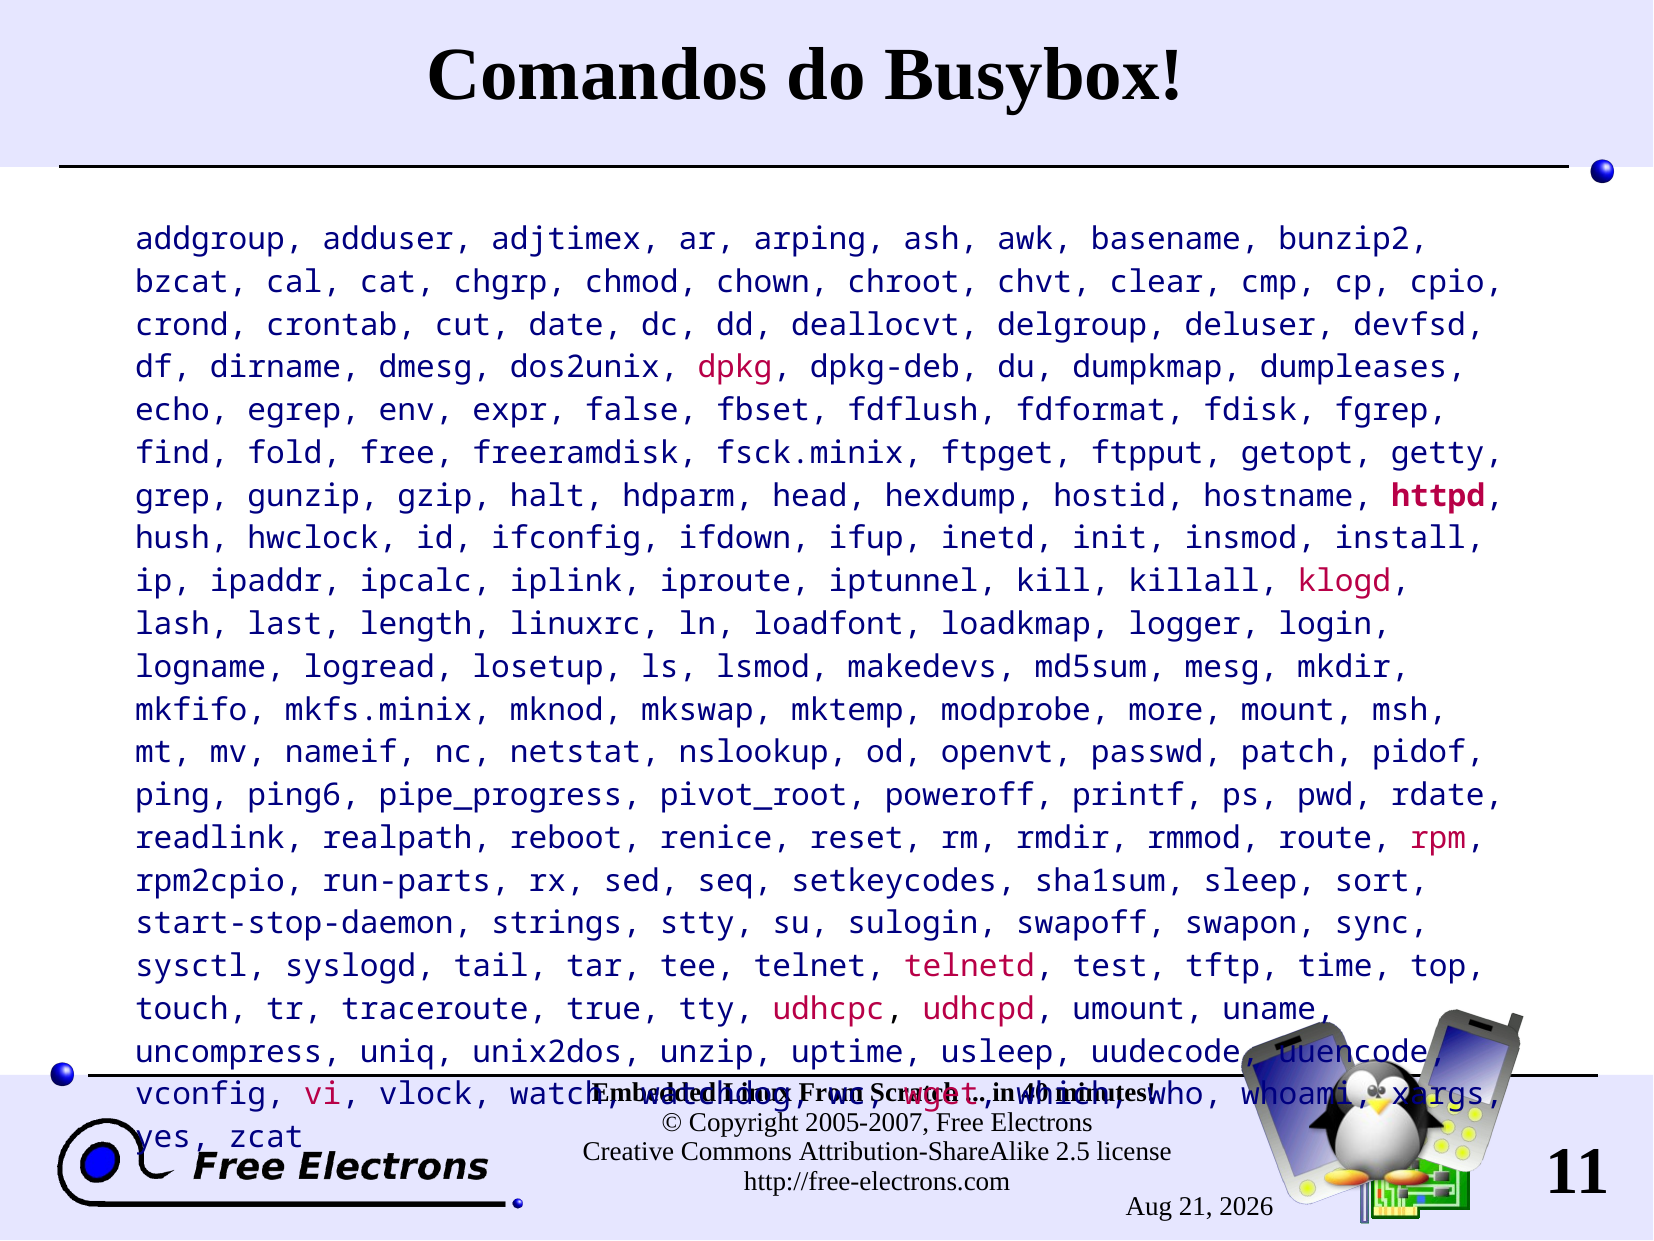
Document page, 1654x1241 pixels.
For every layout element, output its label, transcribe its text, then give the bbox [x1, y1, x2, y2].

list addgroup, adduser, adjtimex, ar, arping, ash, awk, basename, bunzip2, bzcat, cal, cat, chgrp, chmod, chown, chroot, chvt, clear, cmp, cp, cpio, crond, crontab, cut, date, dc, dd, deallocvt, delgroup, deluser, devfsd, df, dirname, dmesg, dos2unix, dpkg, dpkg-deb, du, dumpkmap, dumpleases, echo, egrep, env, expr, false, fbset, fdflush, fdformat, fdisk, fgrep, find, fold, free, freeramdisk, fsck.minix, ftpget, ftpput, getopt, getty, grep, gunzip, gzip, halt, hdparm, head, hexdump, hostid, hostname, httpd, hush, hwclock, id, ifconfig, ifdown, ifup, inetd, init, insmod, install, ip, ipaddr, ipcalc, iplink, iproute, iptunnel, kill, killall, klogd, lash, last, length, linuxrc, ln, loadfont, loadkmap, logger, login, logname, logread, losetup, ls, lsmod, makedevs, md5sum, mesg, mkdir, mkfifo, mkfs.minix, mknod, mkswap, mktemp, modprobe, more, mount, msh, mt, mv, nameif, nc, netstat, nslookup, od, openvt, passwd, patch, pidof, ping, ping6, pipe_progress, pivot_root, poweroff, printf, ps, pwd, rdate, readlink, realpath, reboot, renice, reset, rm, rmdir, rmmod, route, rpm, rpm2cpio, run-parts, rx, sed, seq, setkeycodes, sha1sum, sleep, sort, start-stop-daemon, strings, stty, su, sulogin, swapoff, swapon, sync, sysctl, syslogd, tail, tar, tee, telnet, telnetd, test, tftp, time, top, touch, tr, traceroute, true, tty, udhcpc, udhcpd, umount, uname, uncompress, uniq, unix2dos, unzip, uptime, usleep, uudecode, uuencode, vconfig, vi, vlock, watch, watchdog, wc, wget, which, who, whoami, xargs, yes, zcat [105, 216, 1518, 1066]
title Comandos do Busybox! [60, 25, 1551, 124]
picture [1231, 1007, 1538, 1241]
picture [50, 1107, 527, 1216]
